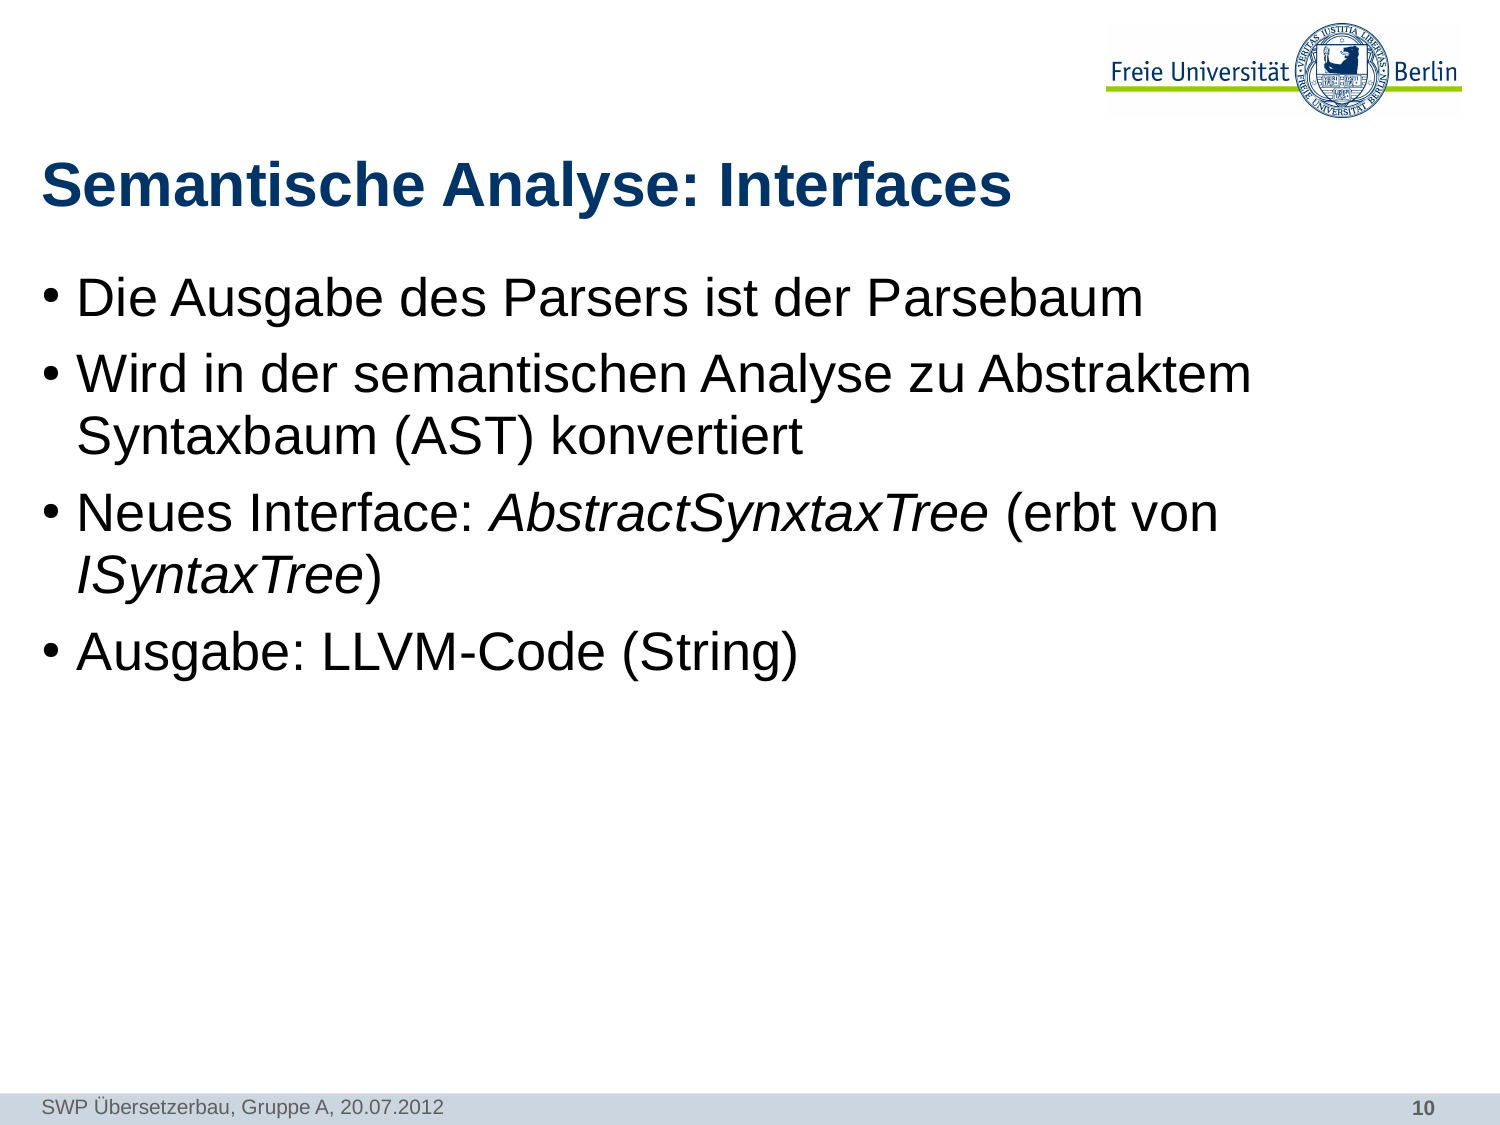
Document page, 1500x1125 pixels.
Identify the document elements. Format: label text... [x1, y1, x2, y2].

list Die Ausgabe des Parsers ist der Parsebaum Wird in der semantischen Analyse zu Abstraktem Syntaxbaum (AST) konvertiert Neues Interface: AbstractSynxtaxTree (erbt von ISyntaxTree) Ausgabe: LLVM-Code (String) [41, 265, 1460, 919]
picture [1106, 23, 1462, 118]
title Semantische Analyse: Interfaces [41, 149, 1460, 221]
